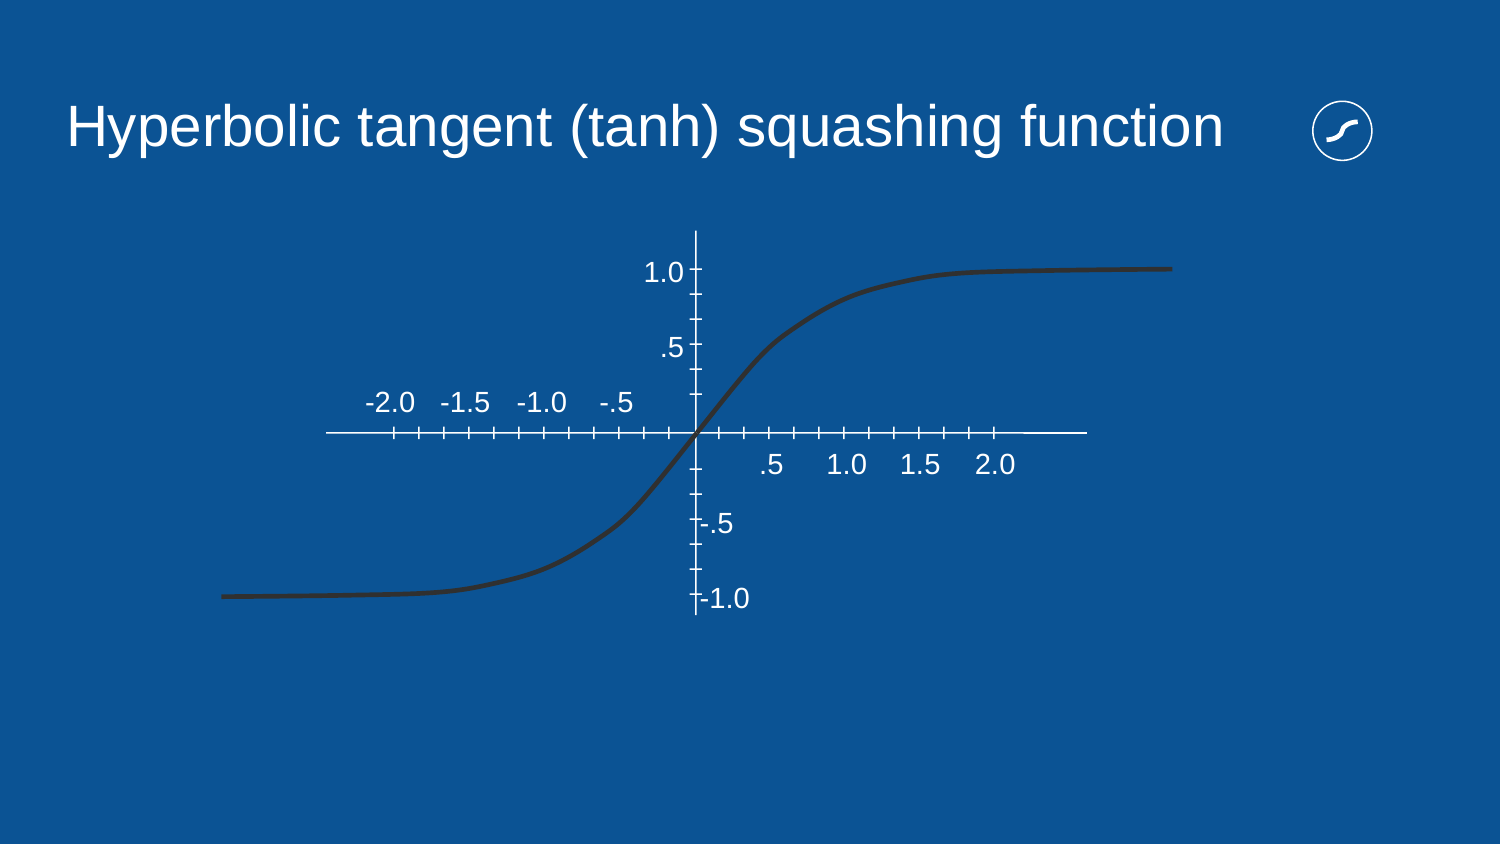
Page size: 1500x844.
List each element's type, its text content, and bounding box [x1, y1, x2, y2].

text_box -1.0 [554, 394, 562, 410]
text_box -.5 [684, 489, 769, 549]
text_box 2.0 [951, 430, 1031, 490]
text_box -1.5 [431, 368, 506, 428]
text_box .5 [714, 430, 799, 490]
text_box -.5 [564, 368, 649, 428]
text_box 1.0 [799, 430, 876, 490]
text_box -1.0 [684, 564, 769, 624]
text_box -1.0 [506, 368, 564, 428]
text_box 1.0 [614, 238, 700, 298]
text_box 1.5 [876, 430, 951, 490]
text_box -2.0 [346, 368, 431, 428]
text_box .5 [614, 313, 700, 373]
title Hyperbolic tangent (tanh) squashing function [51, 72, 1449, 167]
